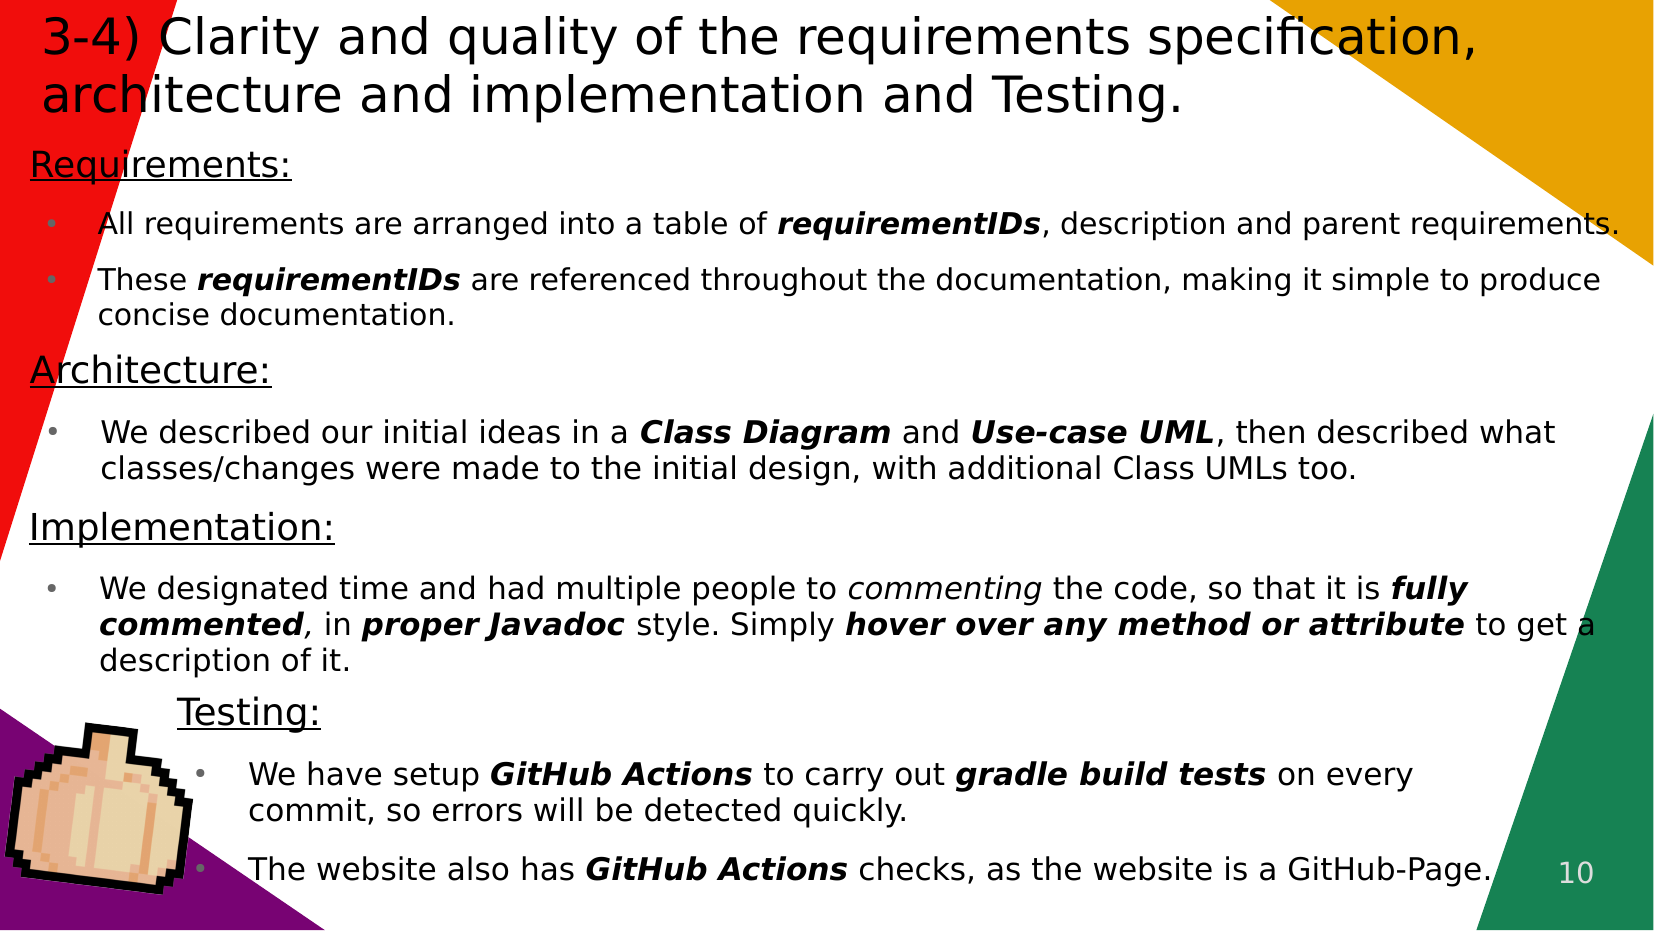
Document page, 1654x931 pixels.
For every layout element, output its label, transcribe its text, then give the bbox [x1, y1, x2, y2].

list Architecture: We described our initial ideas in a Class Diagram and Use-case UML, then described what classes/changes were made to the initial design, with additional Class UMLs too. [29, 348, 1625, 501]
list Testing: We have setup GitHub Actions to carry out gradle build tests on every commit, so errors will be detected quickly. The website also has GitHub Actions checks, as the website is a GitHub-Page. [177, 690, 1536, 892]
picture [2, 714, 201, 897]
title 3-4) Clarity and quality of the requirements specification, architecture and implementation and Testing. [0, 0, 1654, 144]
list Requirements: All requirements are arranged into a table of requirementIDs, description and parent requirements. These requirementIDs are referenced throughout the documentation, making it simple to produce concise documentation. [29, 143, 1625, 337]
list Implementation: We designated time and had multiple people to commenting the code, so that it is fully commented, in proper Javadoc style. Simply hover over any method or attribute to get a description of it. [28, 506, 1654, 680]
